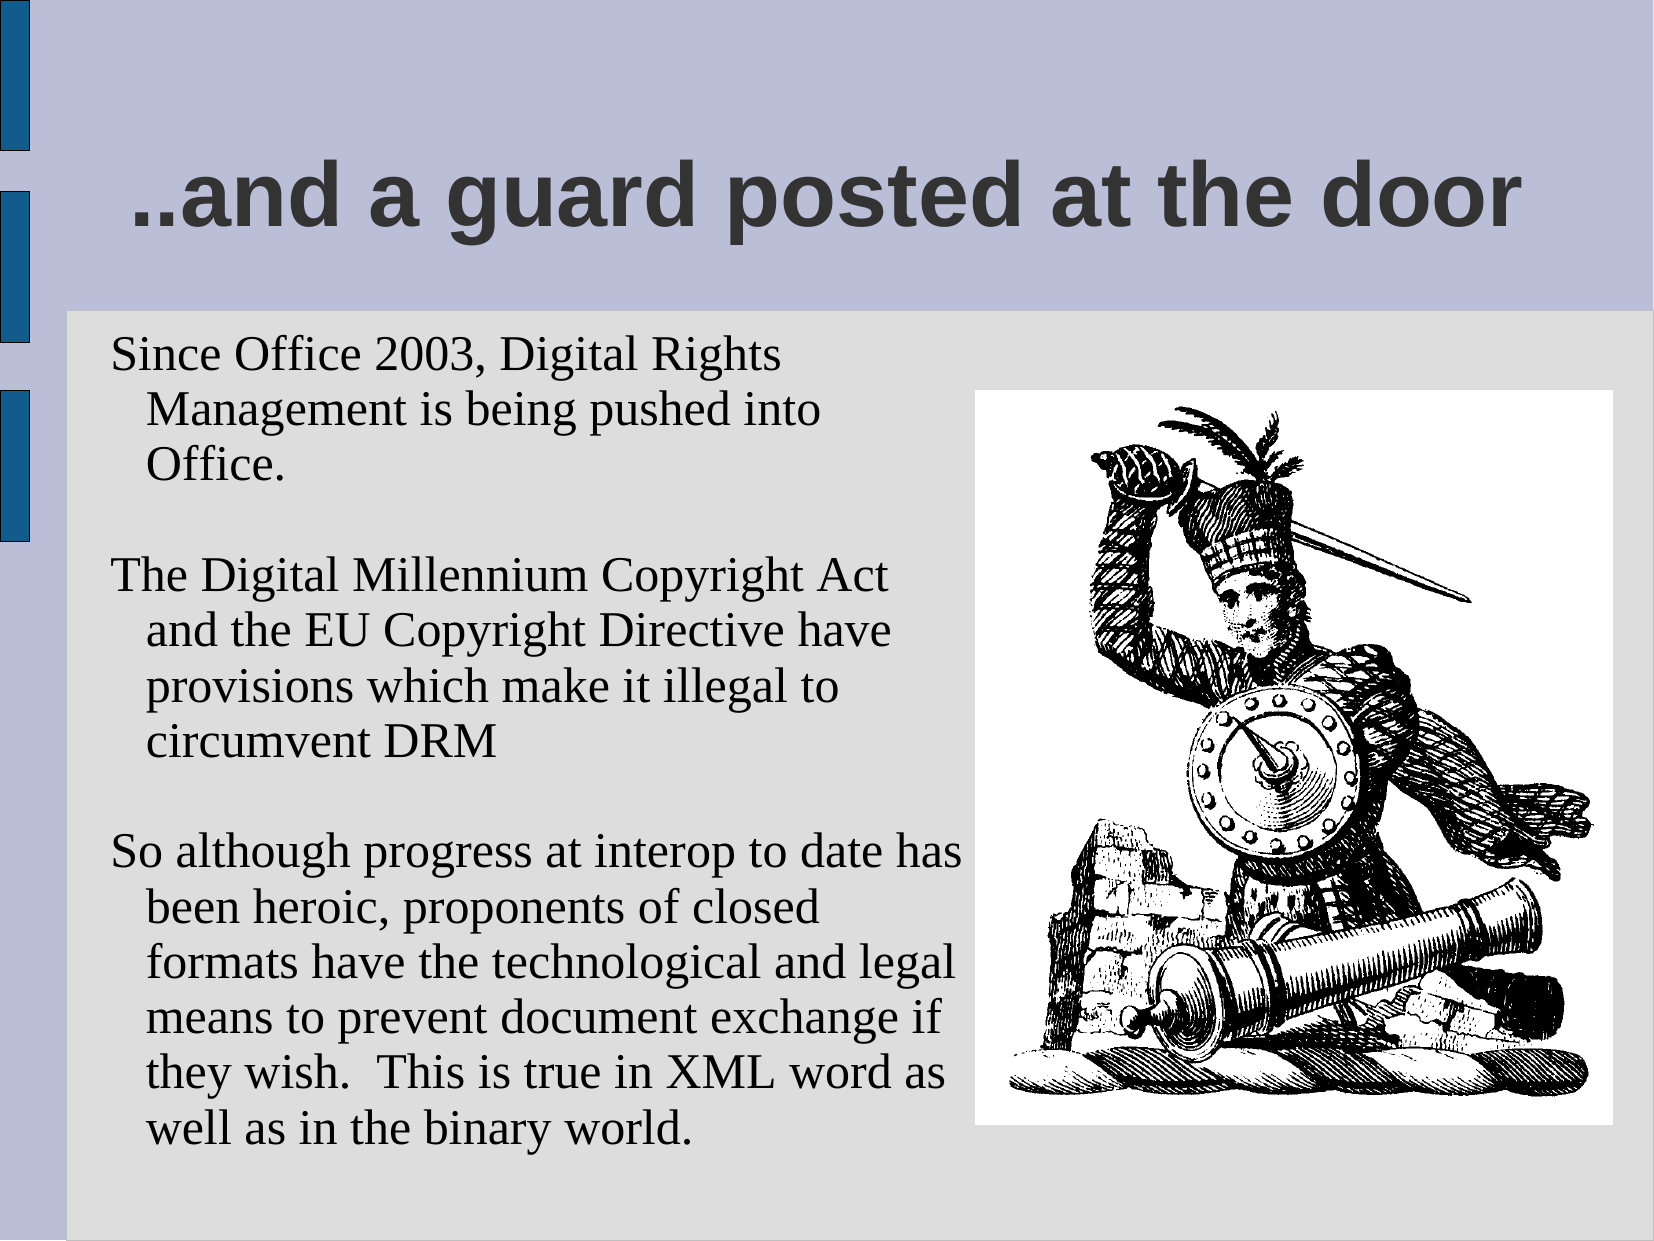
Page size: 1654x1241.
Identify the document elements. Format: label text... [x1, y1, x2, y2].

picture [975, 390, 1613, 1126]
subtitle Since Office 2003, Digital Rights Management is being pushed into Office. The Digital Millennium Copyright Act and the EU Copyright Directive have provisions which make it illegal to circumvent DRM So although progress at interop to date has been heroic, proponents of closed formats have the technological and legal means to prevent document exchange if they wish. This is true in XML word as well as in the binary world. [75, 318, 966, 1163]
title ..and a guard posted at the door [121, 91, 1534, 299]
